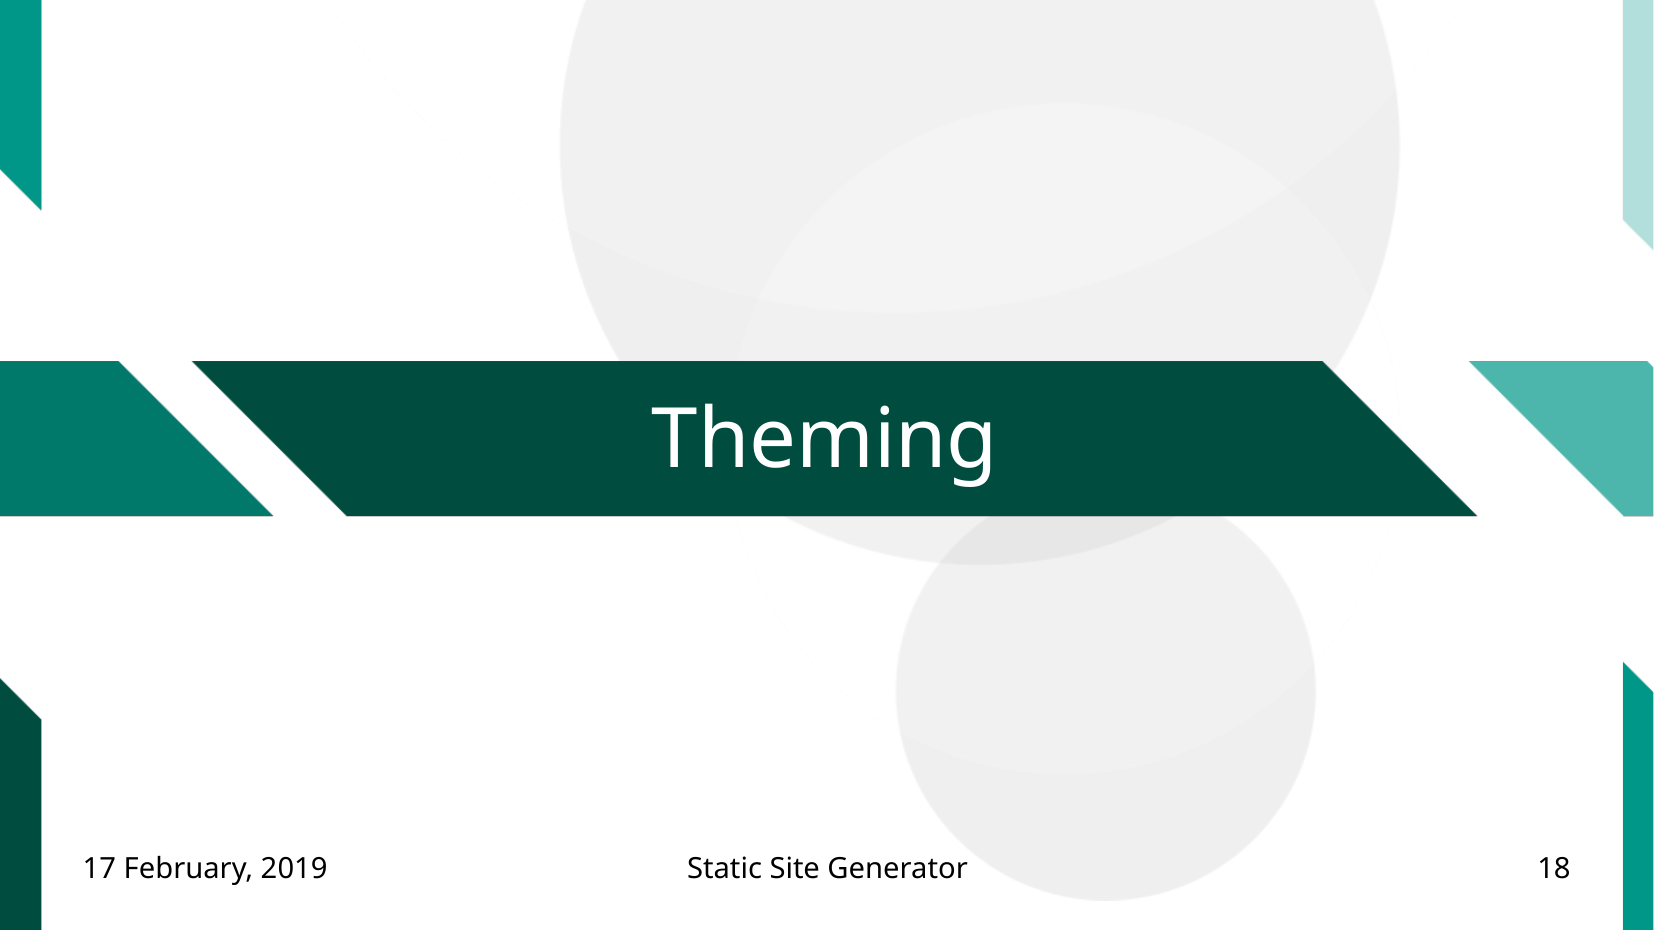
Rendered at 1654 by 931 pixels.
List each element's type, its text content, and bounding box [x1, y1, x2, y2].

title Theming [82, 360, 1568, 511]
picture [0, 0, 1654, 930]
